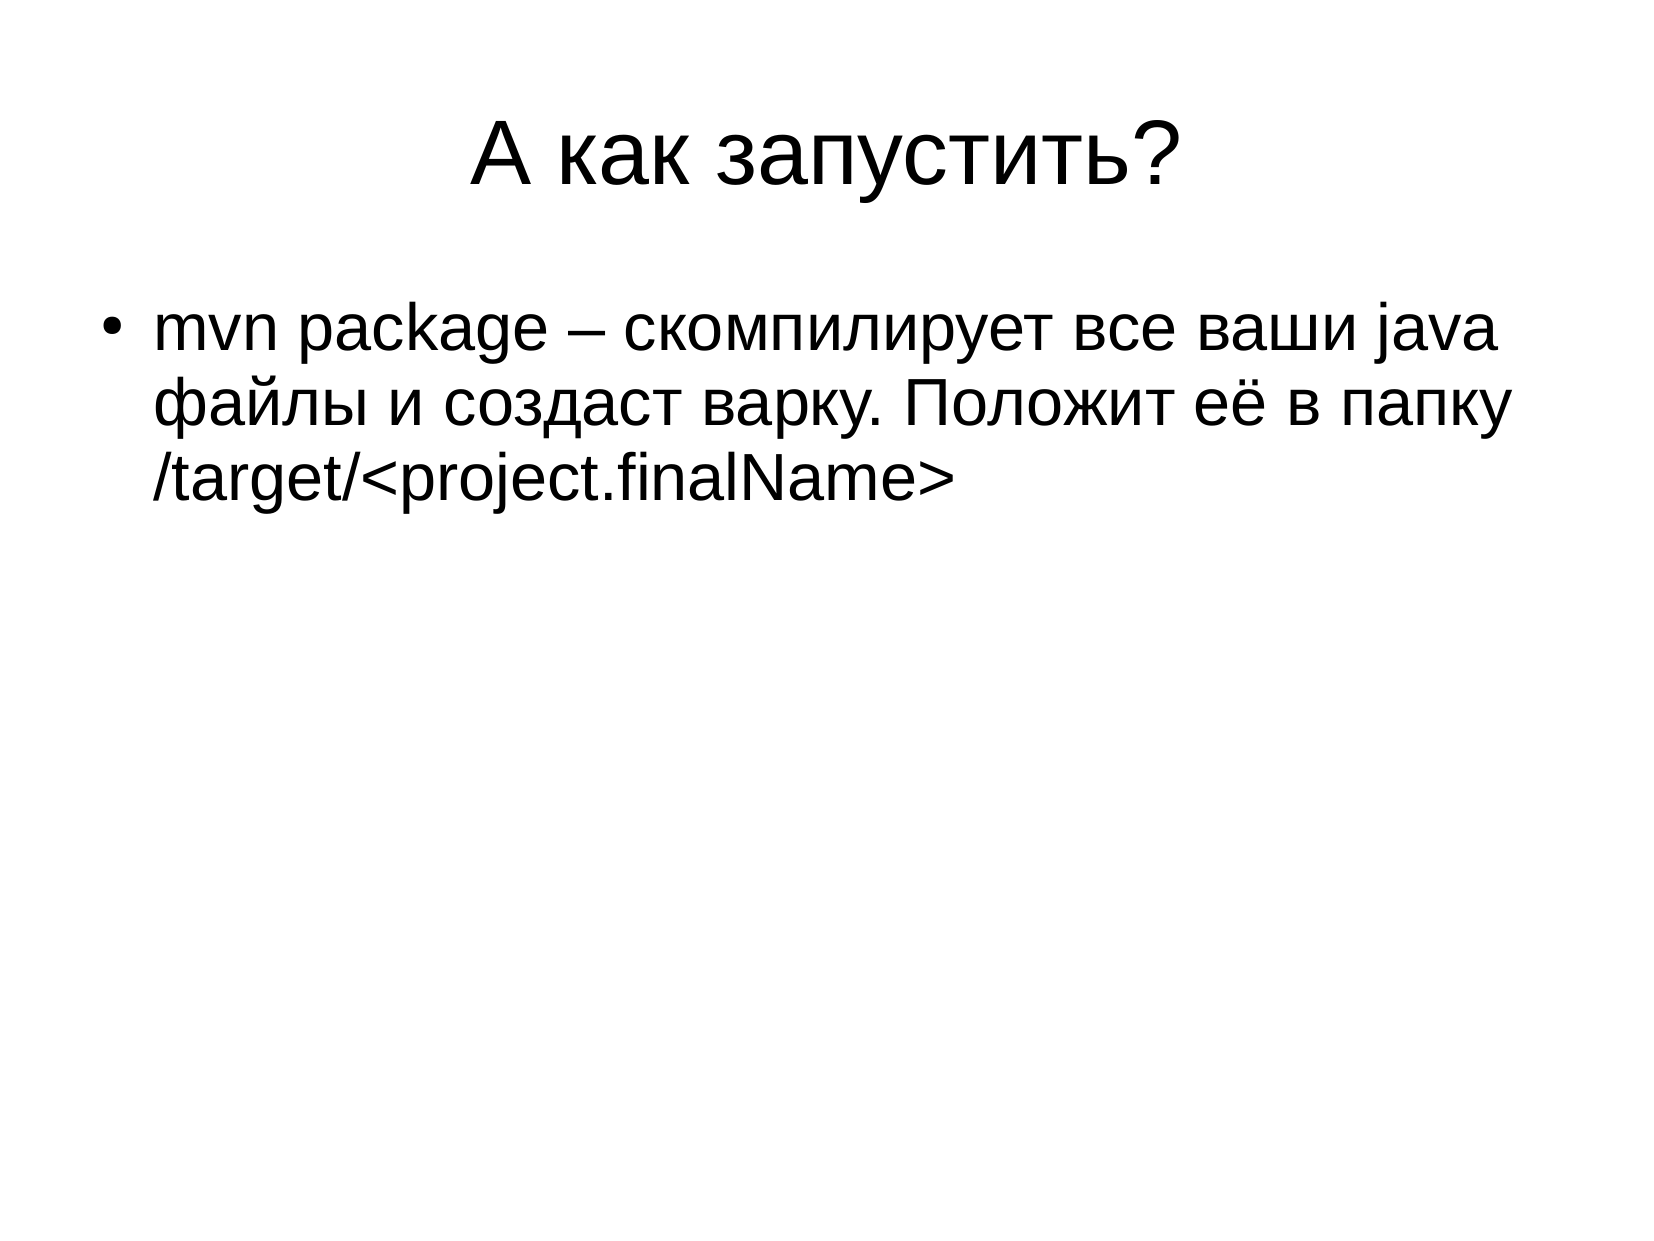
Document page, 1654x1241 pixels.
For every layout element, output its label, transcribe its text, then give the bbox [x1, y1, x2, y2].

list mvn package – скомпилирует все ваши java файлы и создаст варку. Положит её в папку /target/<project.finalName> [82, 290, 1571, 1010]
title А как запустить? [82, 49, 1571, 257]
